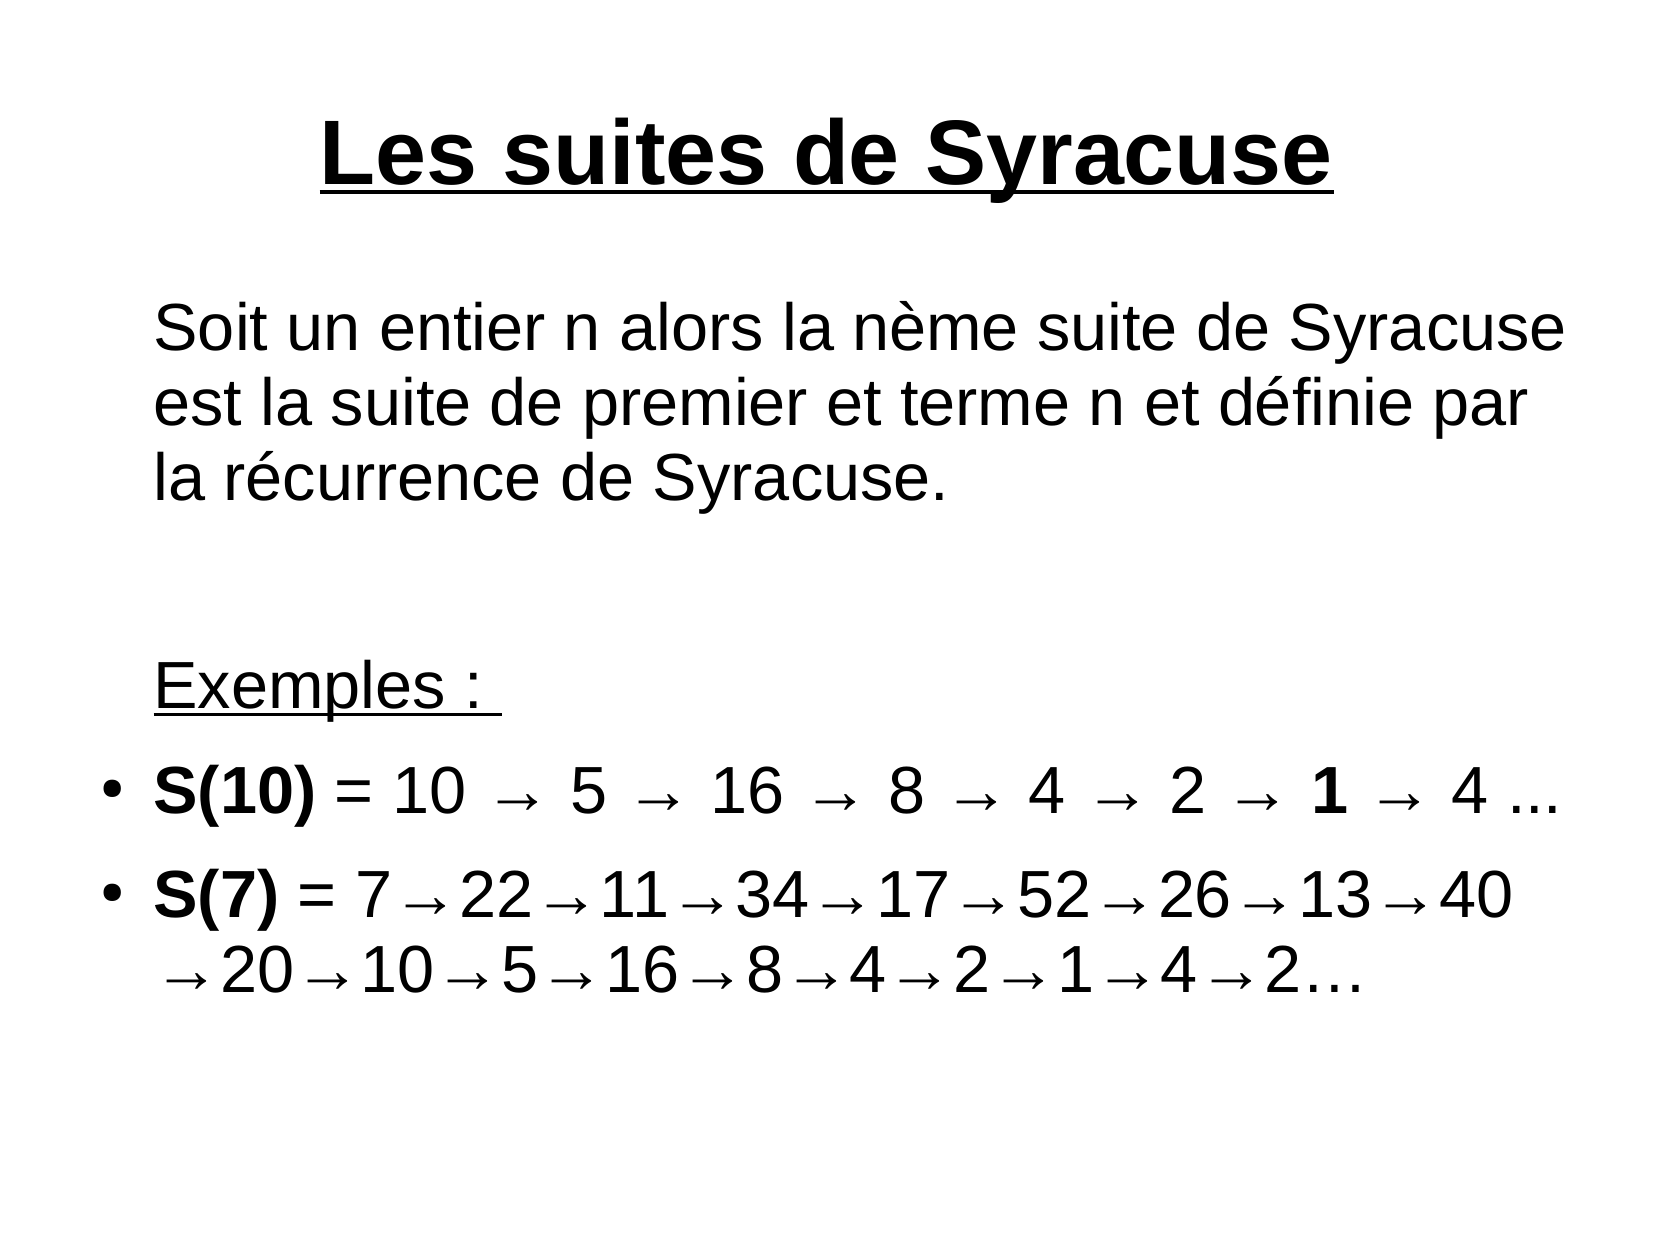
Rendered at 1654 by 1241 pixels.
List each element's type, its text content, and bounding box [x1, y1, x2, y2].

list Soit un entier n alors la nème suite de Syracuse est la suite de premier et terme n et définie par la récurrence de Syracuse. Exemples : S(10) = 10 → 5 → 16 → 8 → 4 → 2 → 1 → 4 ... S(7) = 7→22→11→34→17→52→26→13→40 →20→10→5→16→8→4→2→1→4→2… [82, 290, 1571, 1141]
title Les suites de Syracuse [82, 49, 1571, 257]
